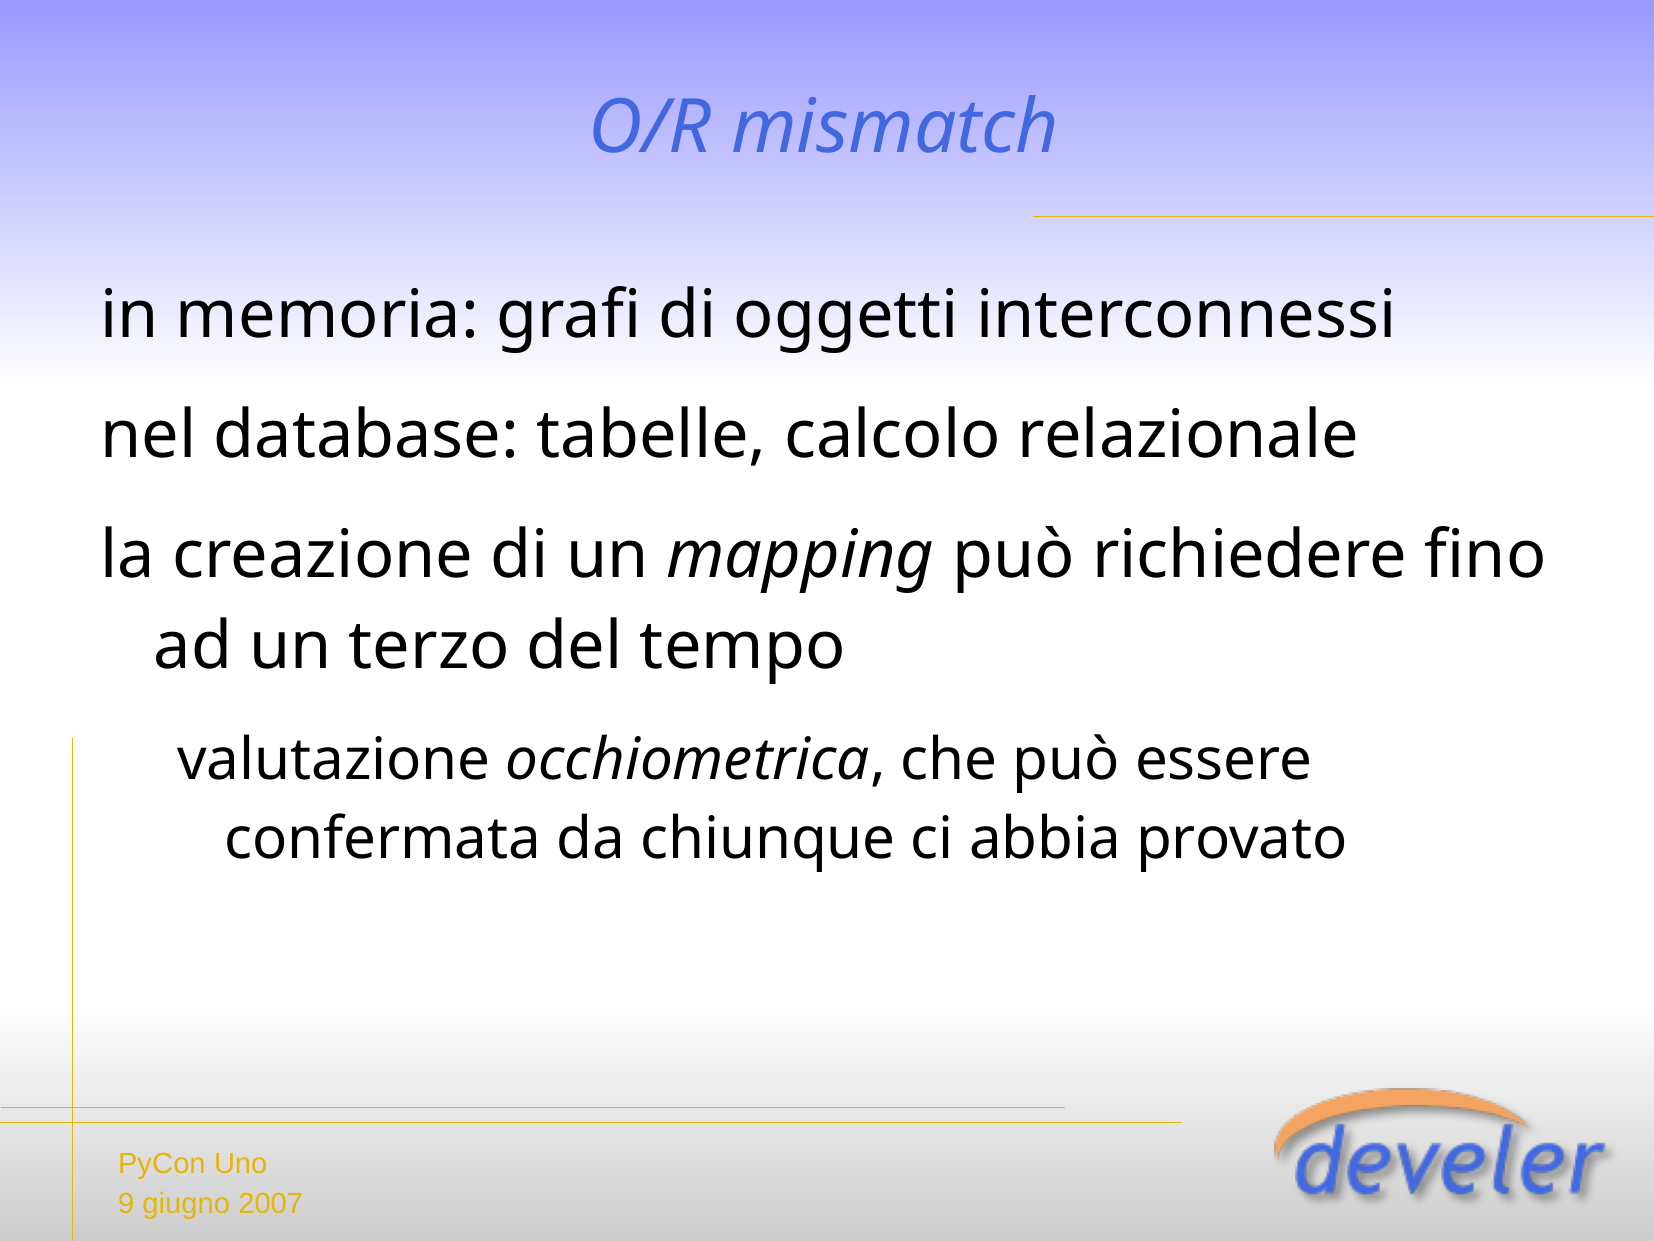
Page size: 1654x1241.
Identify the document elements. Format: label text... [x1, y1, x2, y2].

title O/R mismatch [82, 29, 1565, 217]
list in memoria: grafi di oggetti interconnessi nel database: tabelle, calcolo relazionale la creazione di un mapping può richiedere fino ad un terzo del tempo valutazione occhiometrica, che può essere confermata da chiunque ci abbia provato [82, 265, 1571, 1093]
picture [1269, 1083, 1622, 1211]
